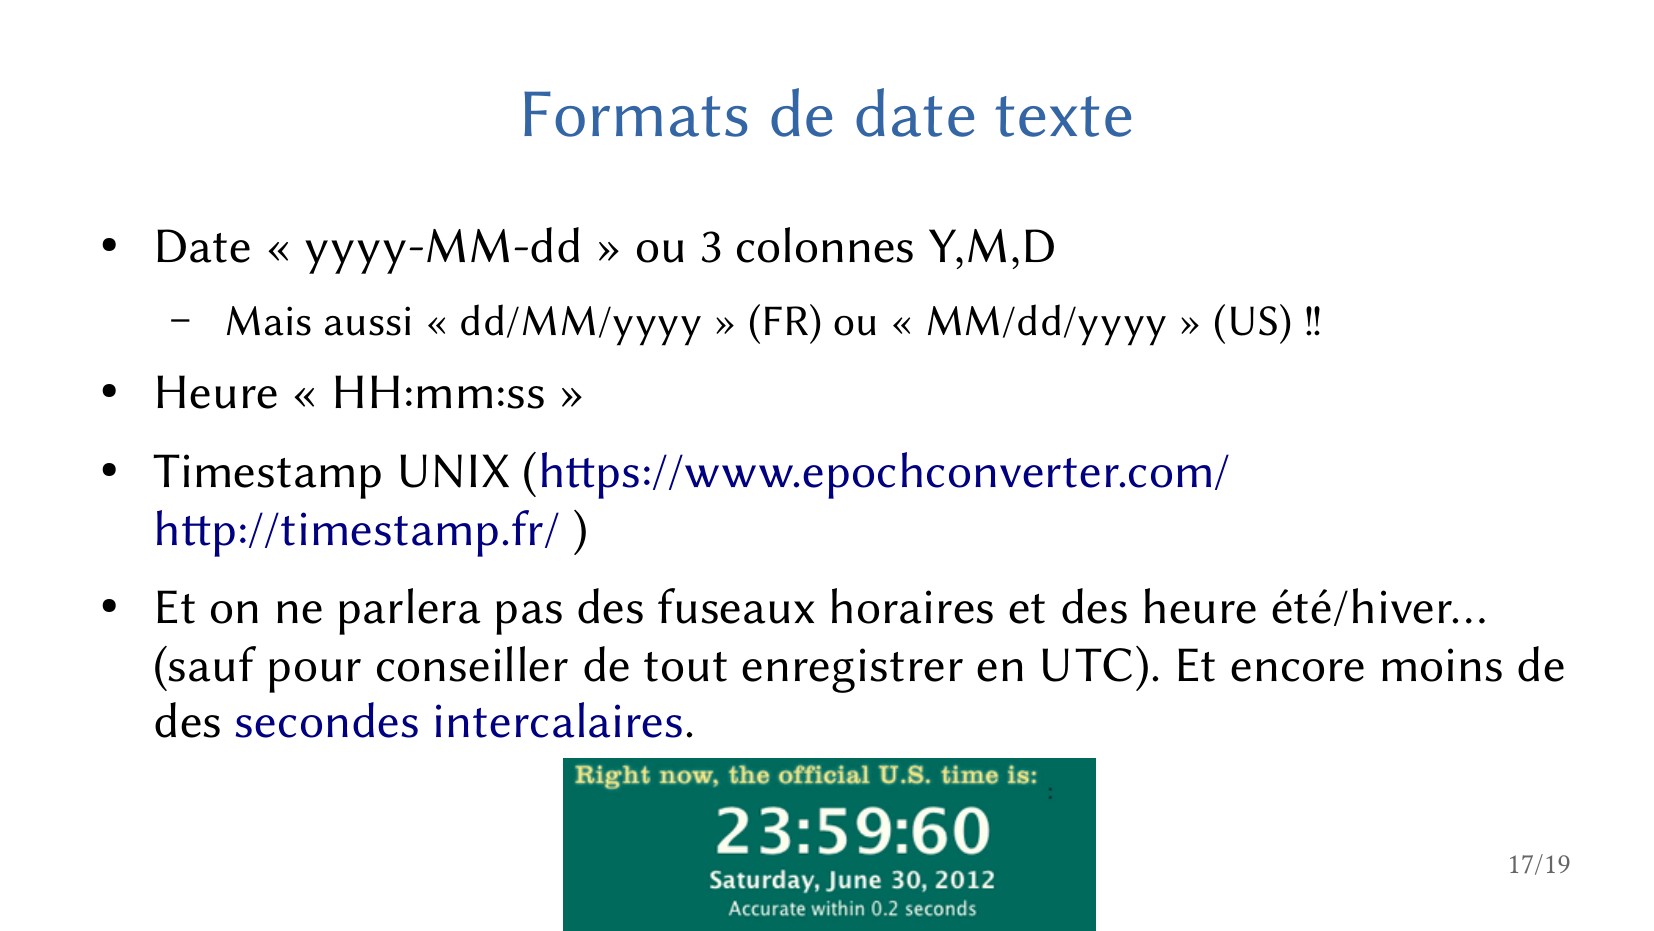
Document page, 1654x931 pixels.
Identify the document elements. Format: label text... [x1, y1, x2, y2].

list Date « yyyy-MM-dd » ou 3 colonnes Y,M,D Mais aussi « dd/MM/yyyy » (FR) ou « MM/dd/yyyy » (US) !! Heure « HH:mm:ss » Timestamp UNIX (https://www.epochconverter.com/ http://timestamp.fr/ ) Et on ne parlera pas des fuseaux horaires et des heure été/hiver… (sauf pour conseiller de tout enregistrer en UTC). Et encore moins de des secondes intercalaires. [82, 217, 1571, 758]
title Formats de date texte [82, 37, 1571, 193]
picture [563, 758, 1096, 931]
